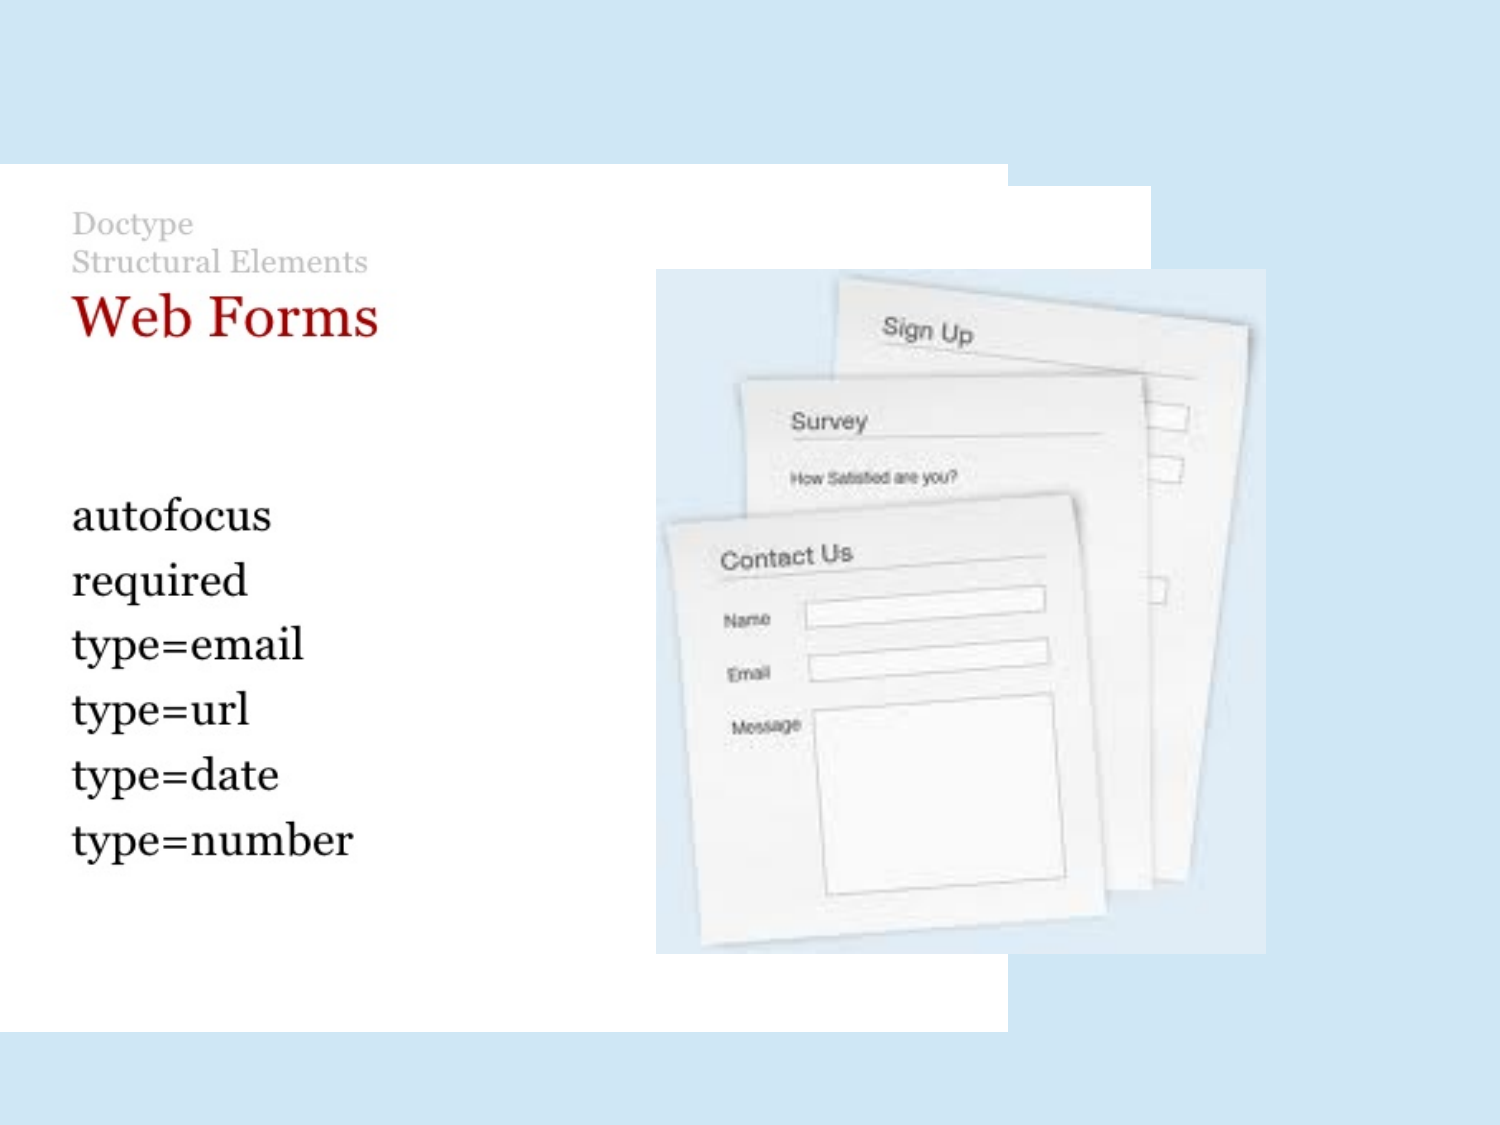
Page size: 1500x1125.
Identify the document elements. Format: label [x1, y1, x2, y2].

picture [0, 164, 1266, 1032]
